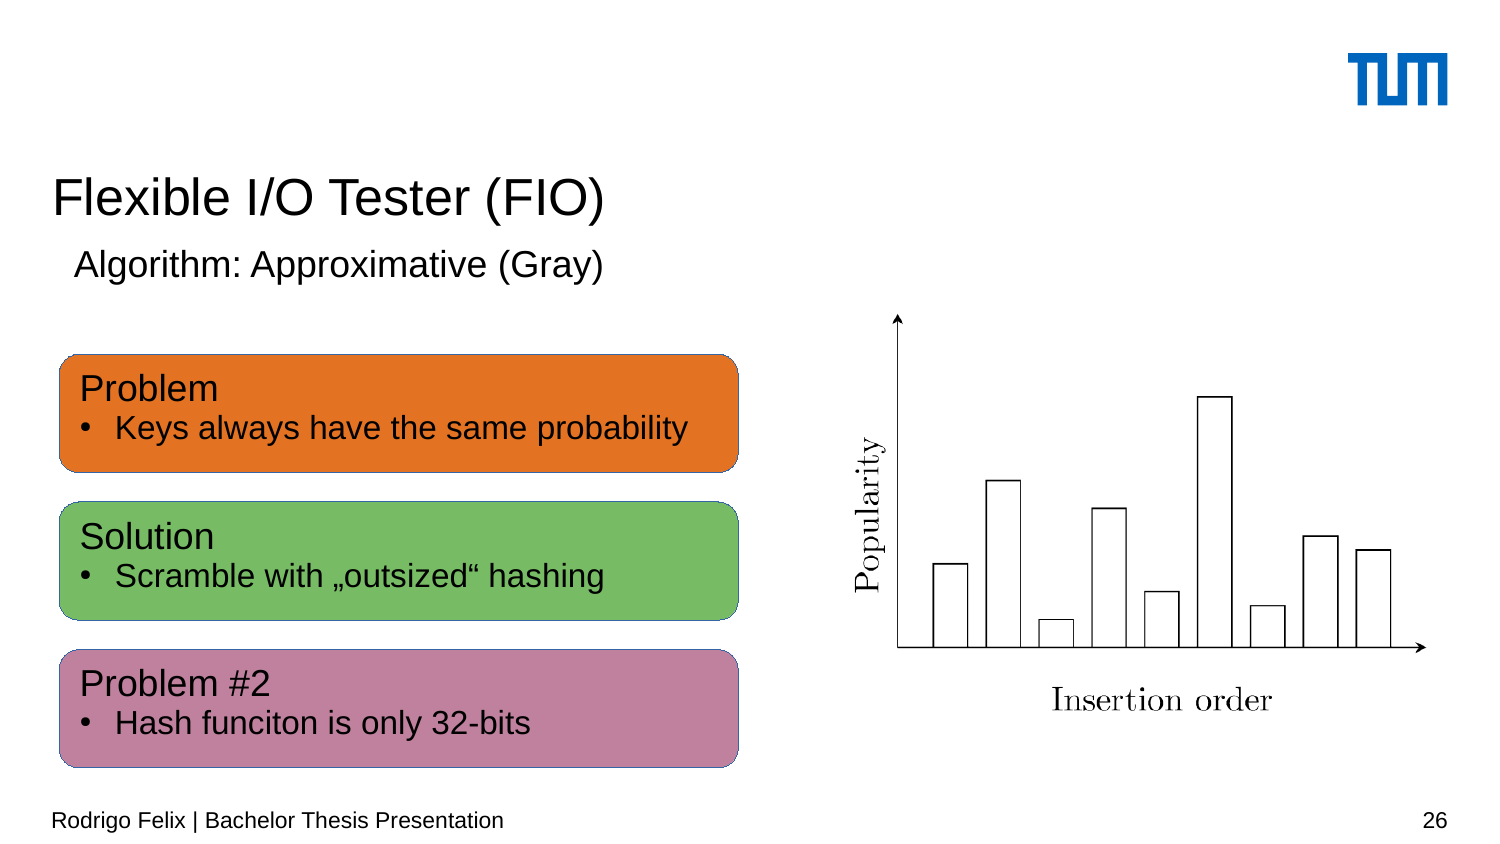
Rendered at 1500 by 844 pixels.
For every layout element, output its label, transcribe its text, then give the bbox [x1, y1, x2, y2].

picture [826, 295, 1444, 739]
text_box Algorithm: Approximative (Gray) [59, 236, 916, 325]
text_box Problem Keys always have the same probability [59, 354, 739, 473]
text_box Problem #2 Hash funciton is only 32-bits [59, 649, 739, 768]
text_box Solution Scramble with „outsized“ hashing [59, 501, 739, 621]
title Flexible I/O Tester (FIO) [52, 159, 1449, 227]
